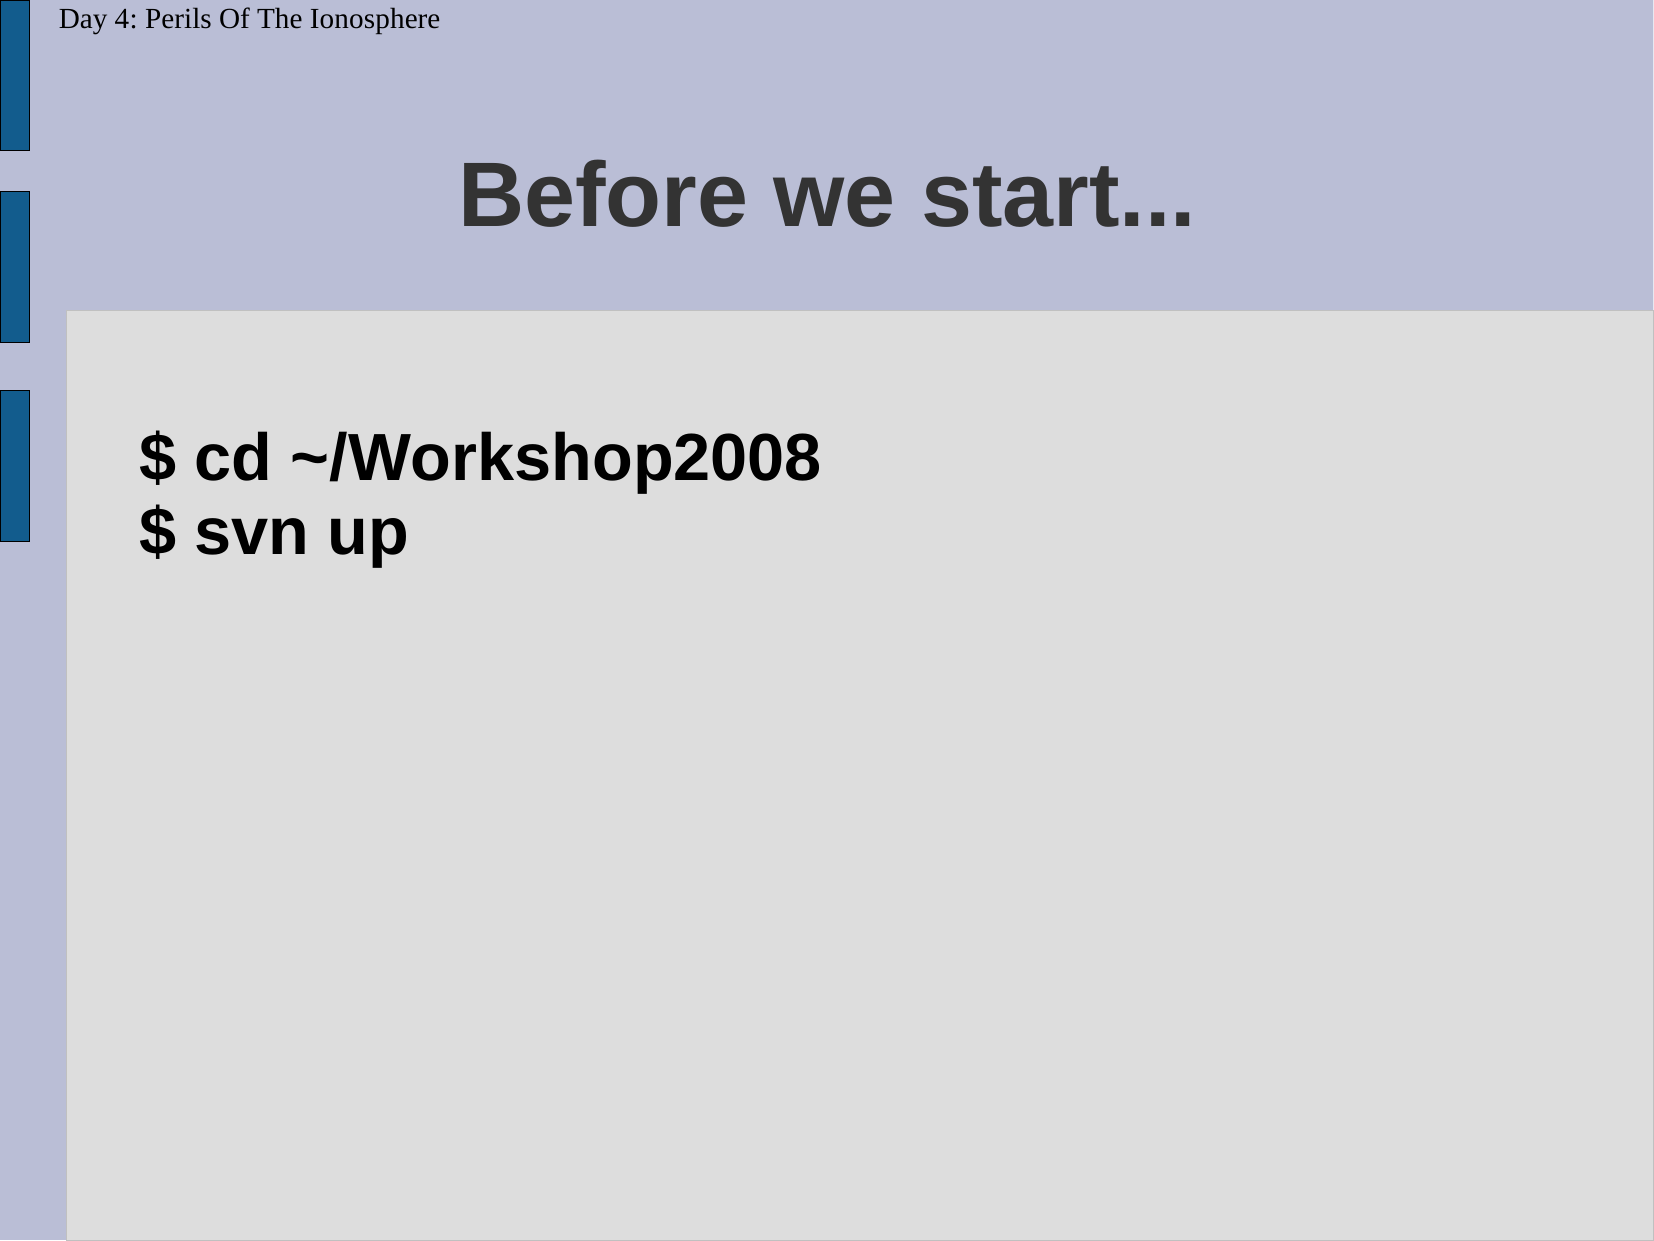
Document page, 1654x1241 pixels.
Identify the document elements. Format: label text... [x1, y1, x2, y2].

list $ cd ~/Workshop2008 $ svn up [121, 344, 1534, 1112]
title Before we start... [121, 98, 1534, 291]
